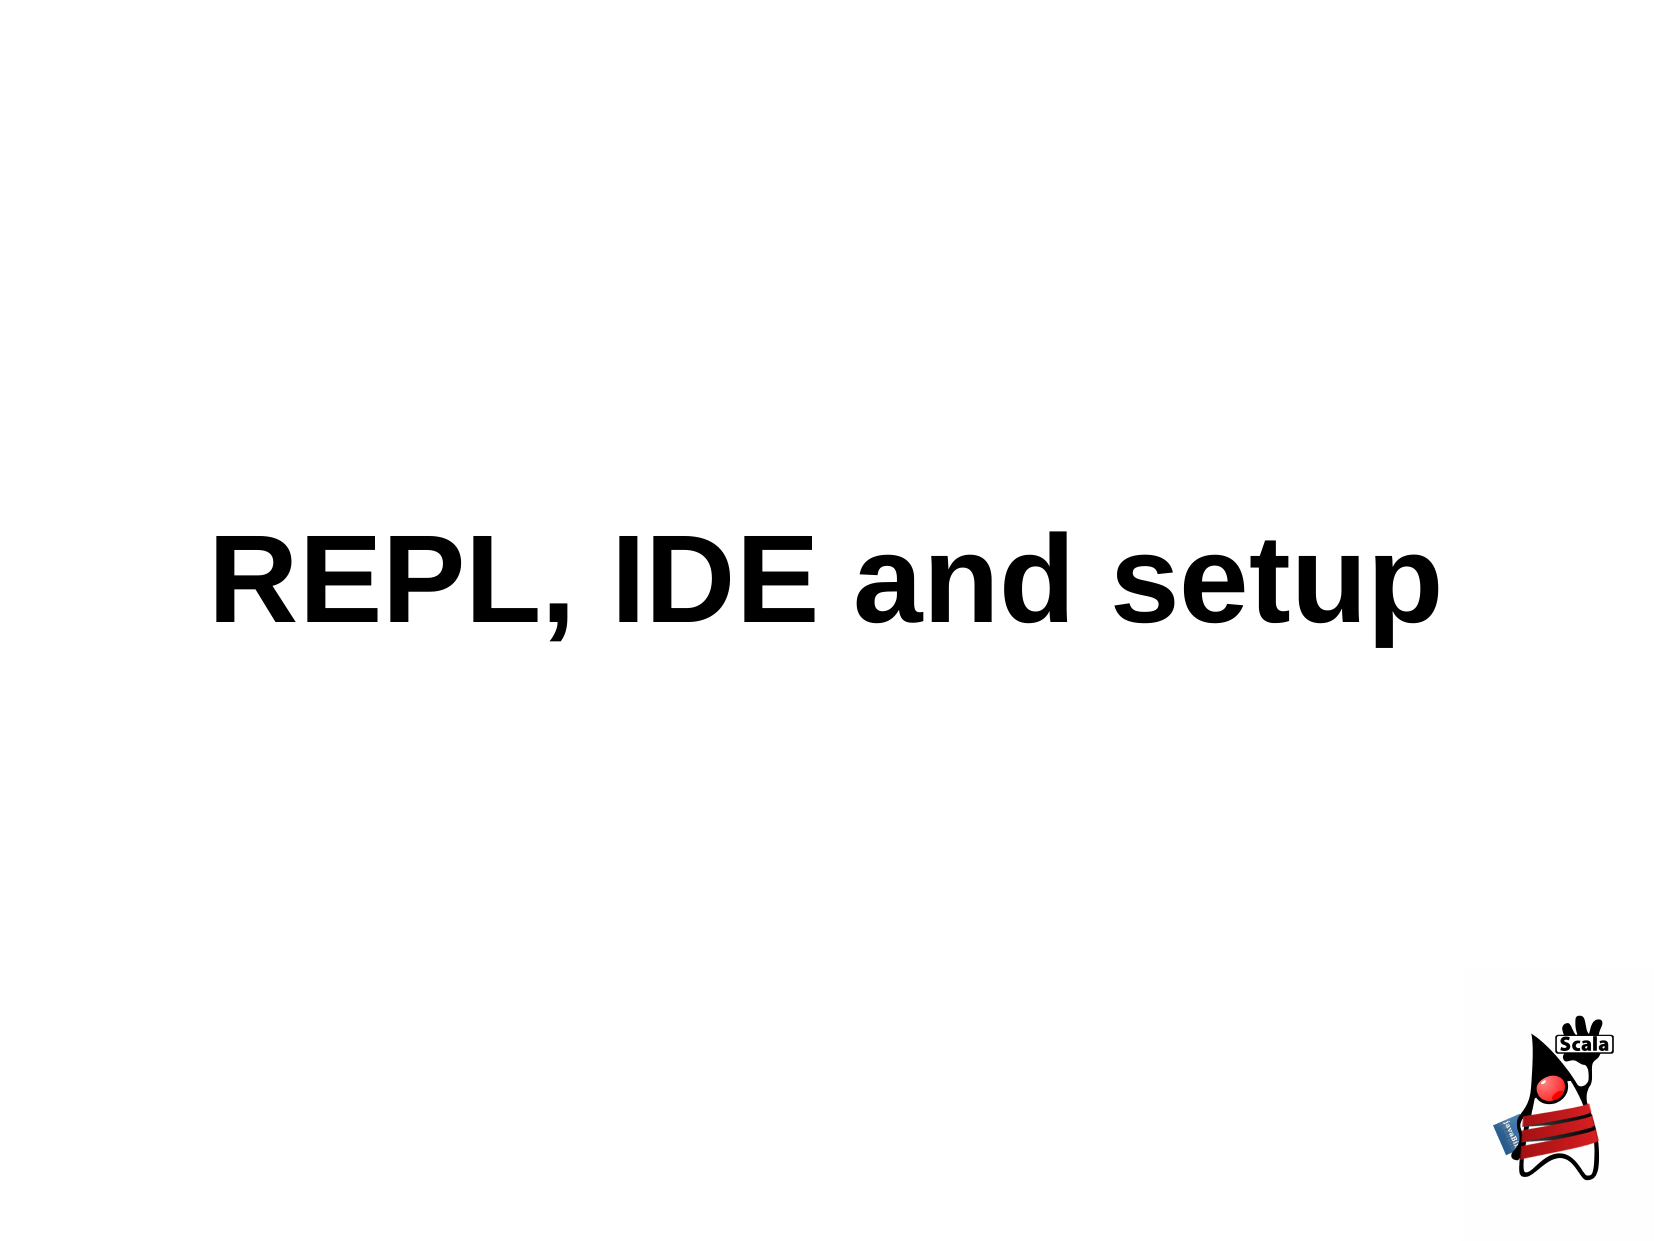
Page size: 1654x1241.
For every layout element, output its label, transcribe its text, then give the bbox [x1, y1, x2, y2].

picture [1462, 969, 1654, 1241]
subtitle REPL, IDE and setup [82, 56, 1571, 1102]
